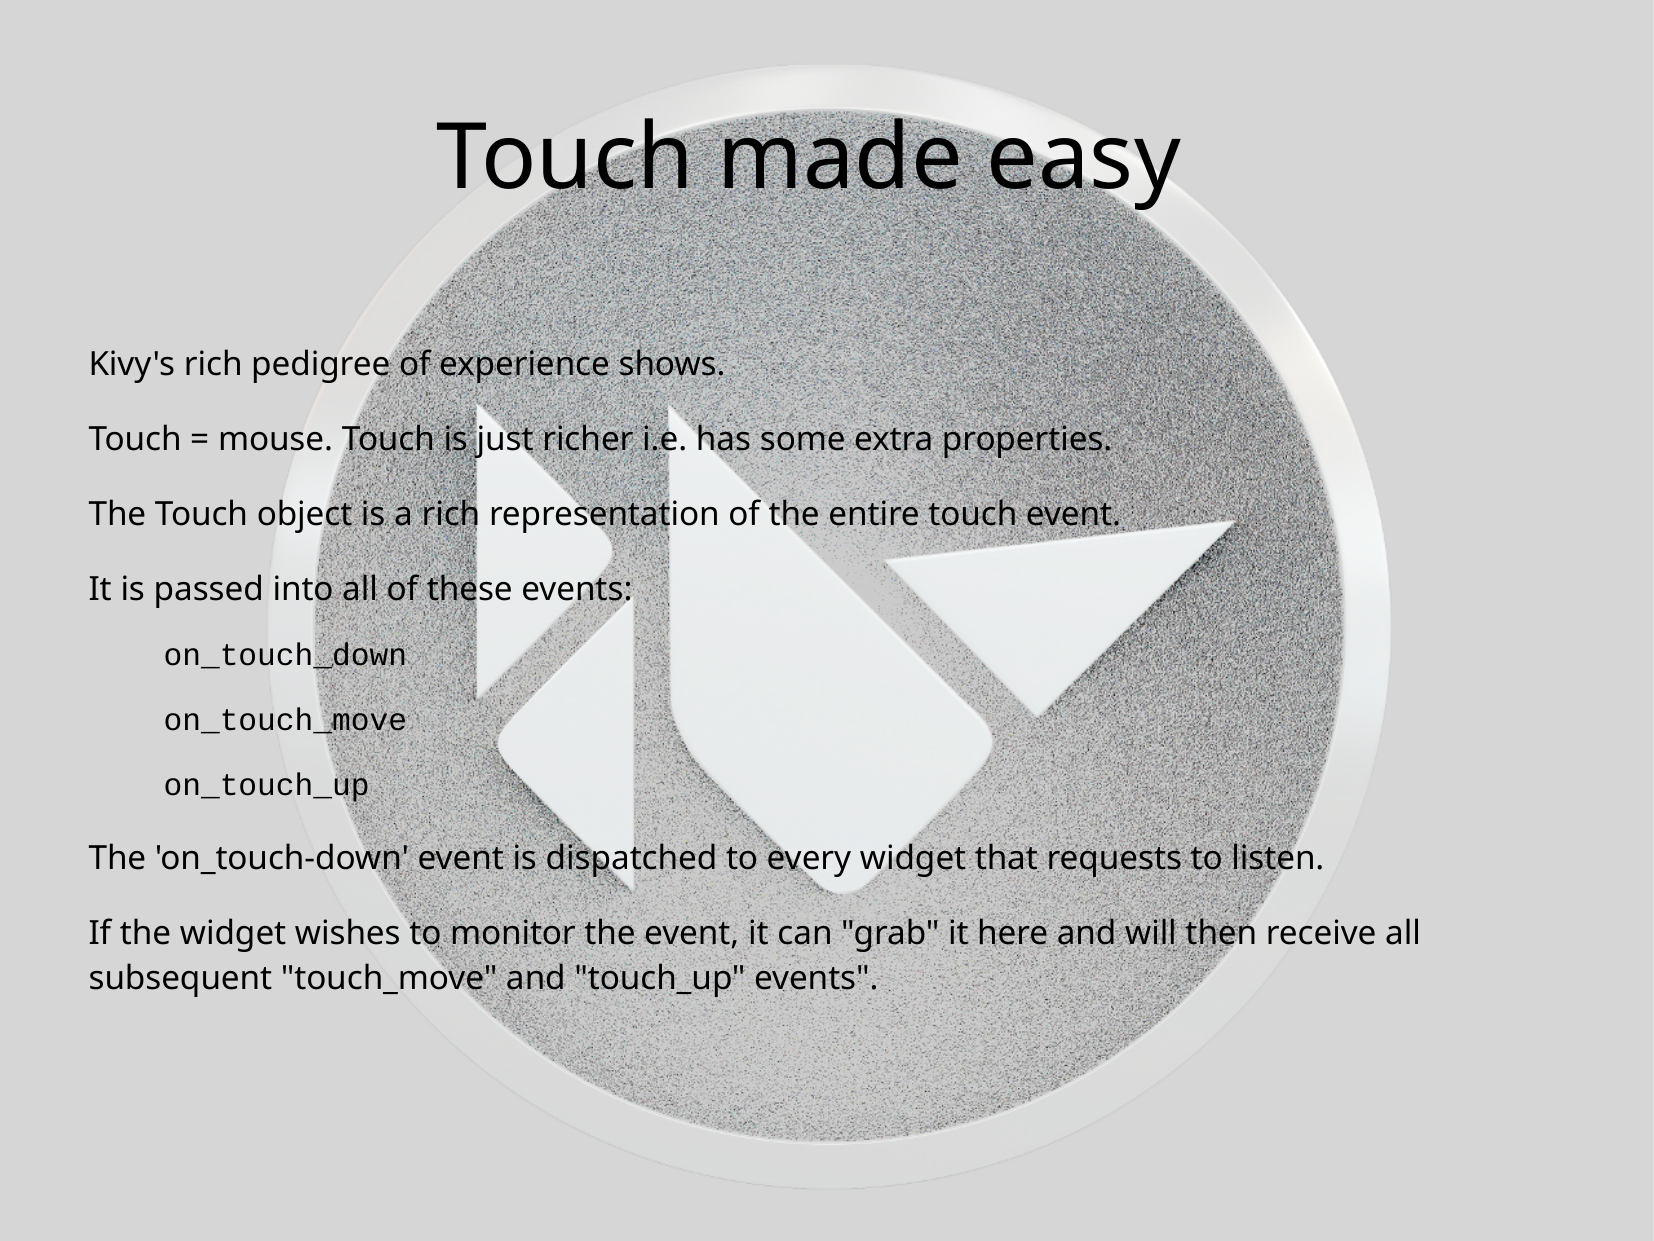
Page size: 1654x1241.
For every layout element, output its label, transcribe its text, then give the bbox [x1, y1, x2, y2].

list Kivy's rich pedigree of experience shows. Touch = mouse. Touch is just richer i.e. has some extra properties. The Touch object is a rich representation of the entire touch event. It is passed into all of these events: on_touch_down on_touch_move on_touch_up The 'on_touch-down' event is dispatched to every widget that requests to listen. If the widget wishes to monitor the event, it can "grab" it here and will then receive all subsequent "touch_move" and "touch_up" events". [88, 340, 1536, 1034]
title Touch made easy [82, 49, 1536, 257]
picture [0, 0, 1654, 1241]
